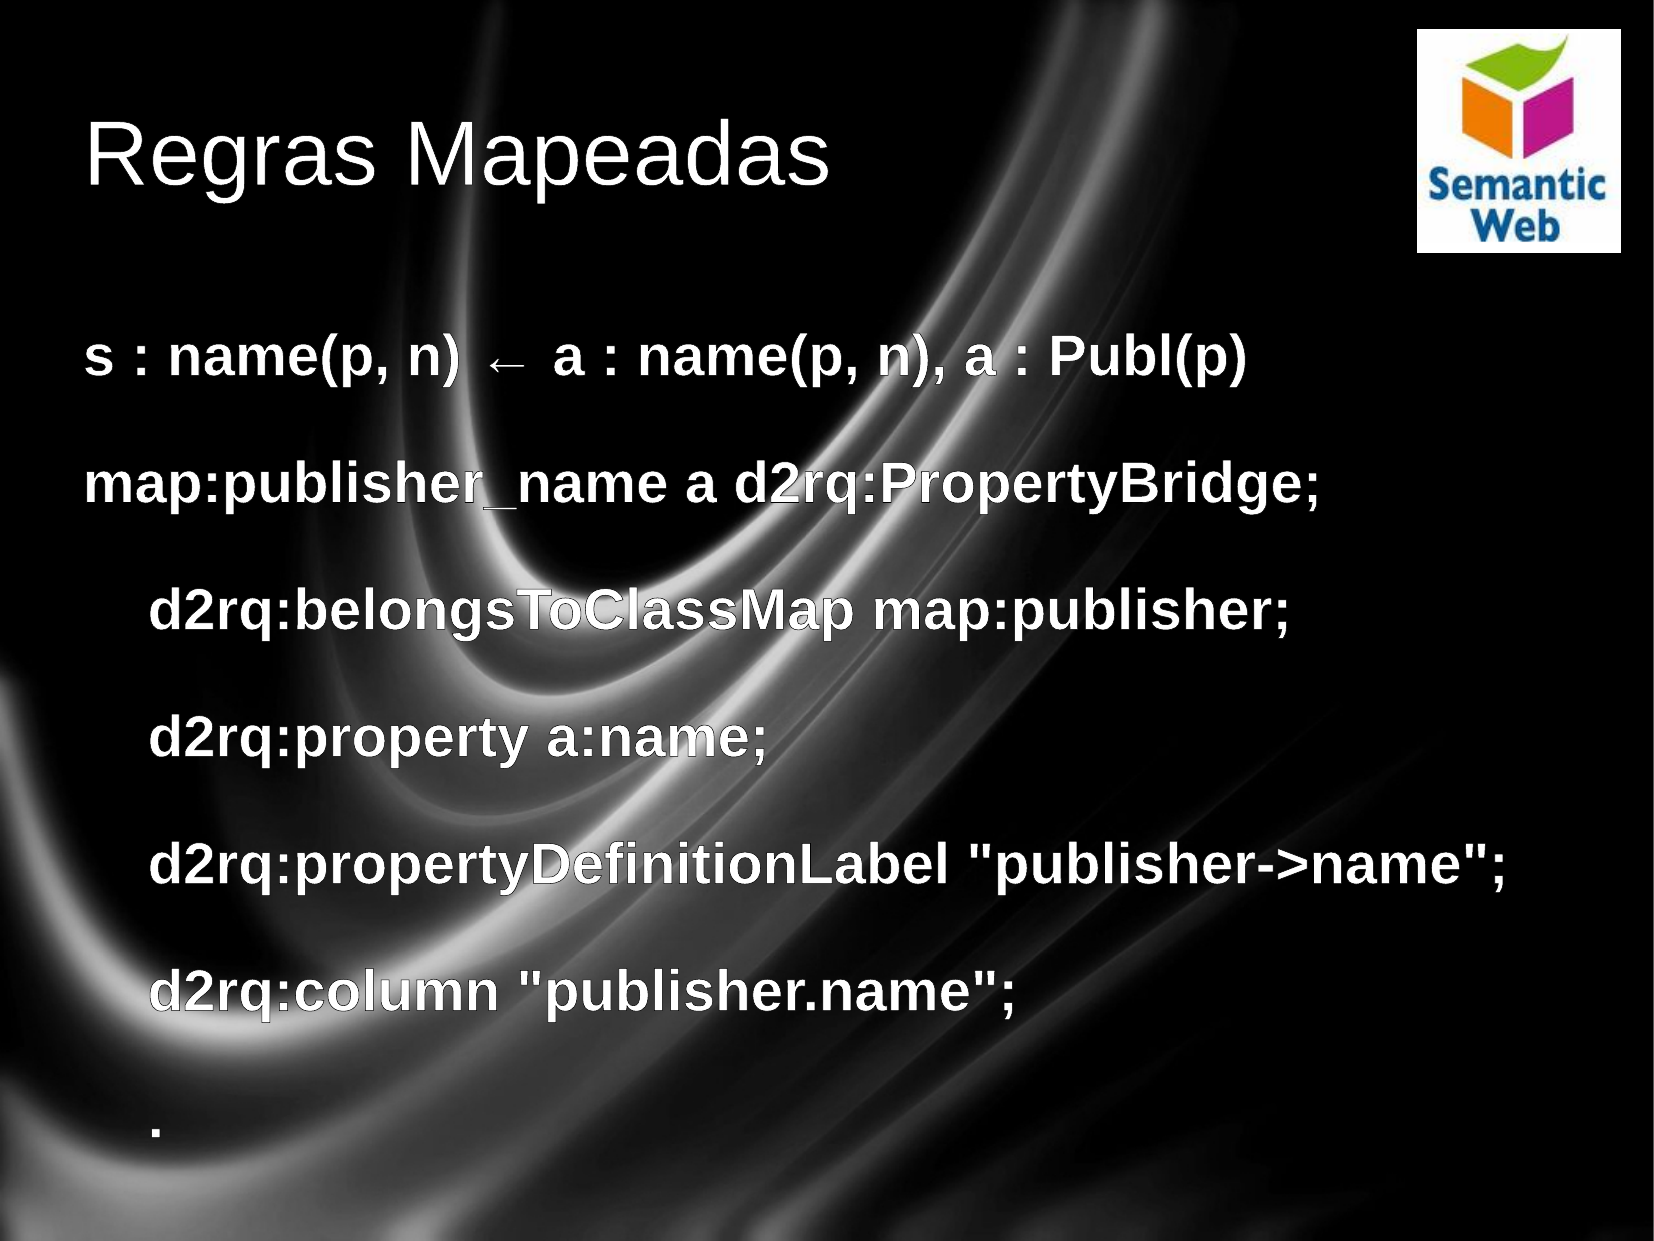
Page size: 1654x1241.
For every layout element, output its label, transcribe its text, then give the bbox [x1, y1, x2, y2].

title Regras Mapeadas [82, 49, 1359, 257]
list s : name(p, n) ← a : name(p, n), a : Publ(p) map:publisher_name a d2rq:PropertyBridge; d2rq:belongsToClassMap map:publisher; d2rq:property a:name; d2rq:propertyDefinitionLabel "publisher->name"; d2rq:column "publisher.name"; . [82, 290, 1571, 1133]
picture [0, 0, 1654, 1241]
